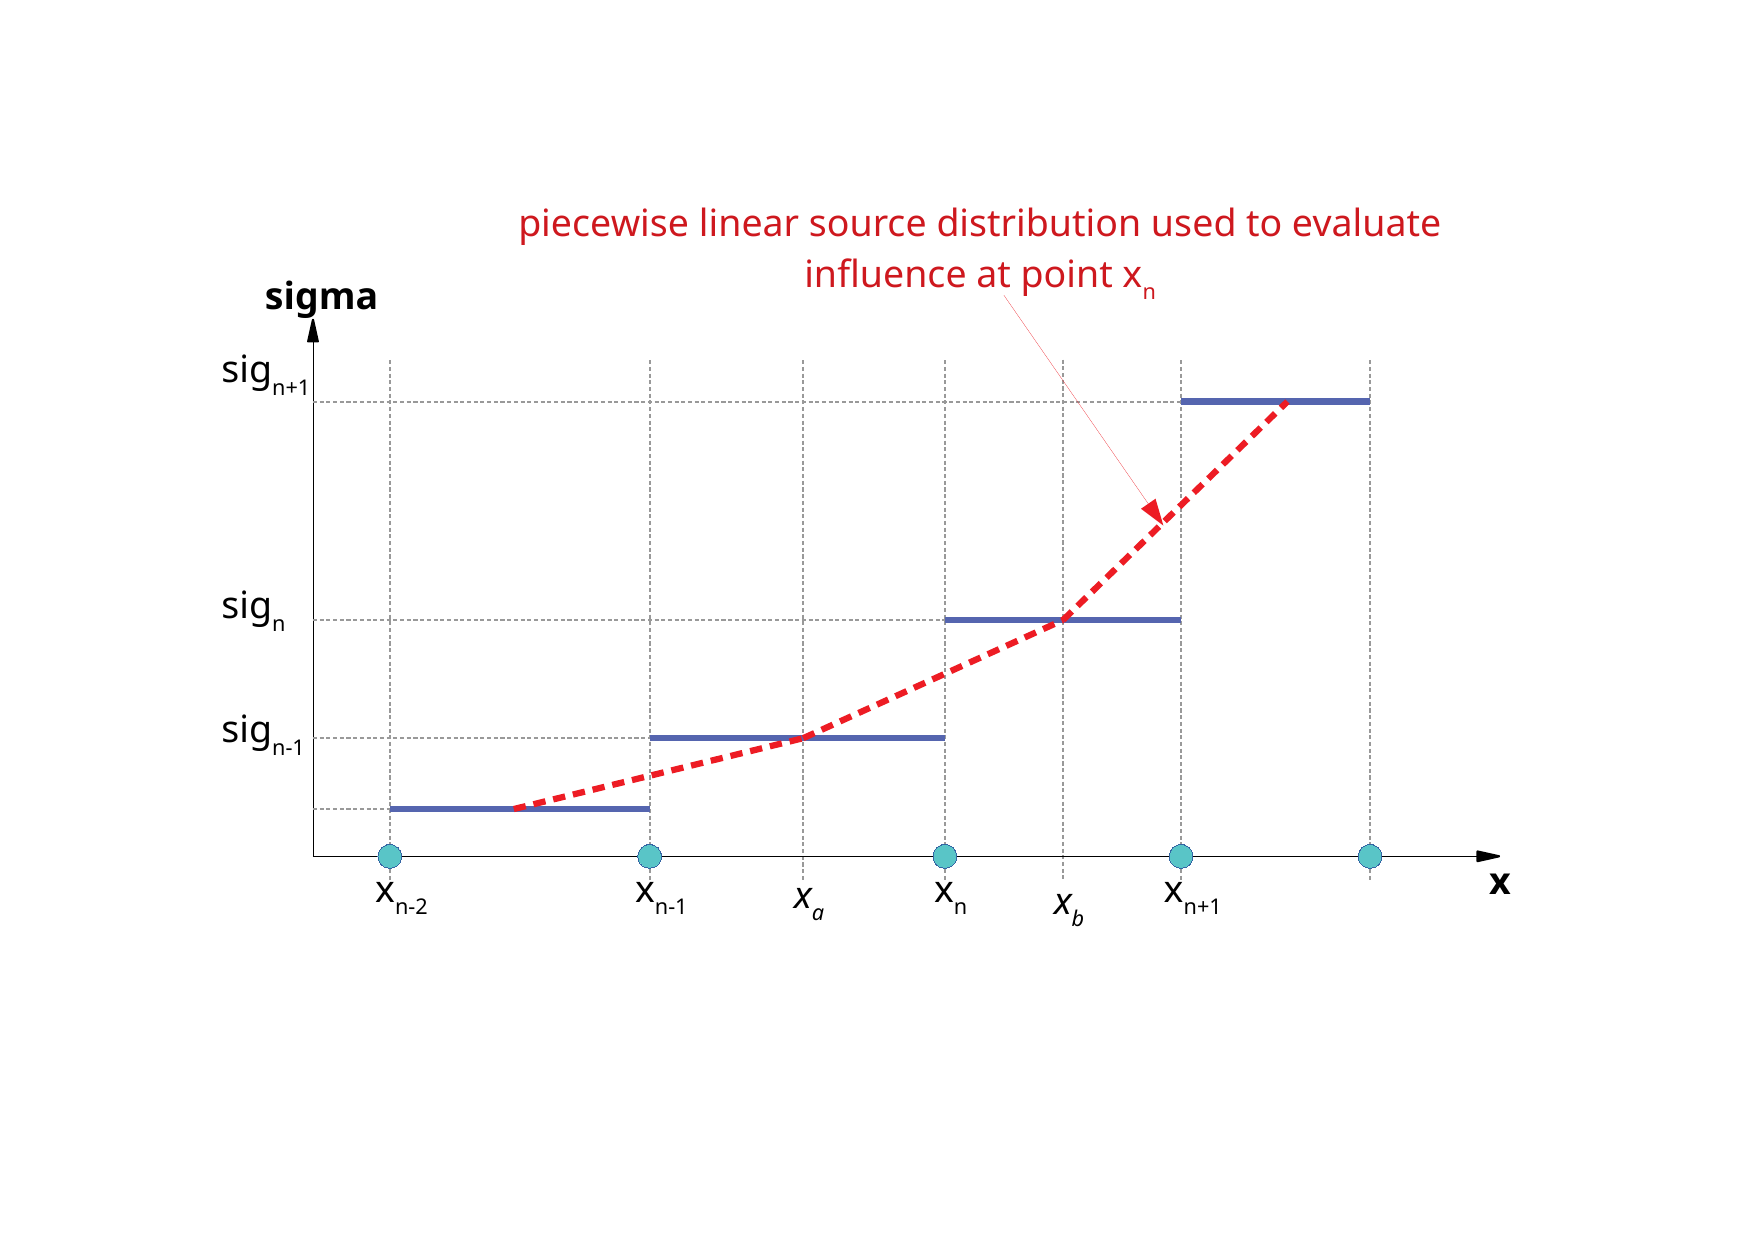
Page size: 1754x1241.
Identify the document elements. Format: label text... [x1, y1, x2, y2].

text_box [1358, 844, 1382, 869]
text_box [377, 844, 402, 856]
text_box sigma [248, 259, 396, 331]
text_box sign+1 [206, 336, 290, 408]
text_box [637, 844, 662, 856]
text_box x [1458, 844, 1542, 916]
text_box xa [767, 862, 851, 934]
text_box xn+1 [1151, 856, 1235, 928]
text_box [1169, 844, 1193, 856]
text_box sign-1 [206, 696, 290, 768]
text_box [933, 844, 957, 856]
text_box xb [1027, 868, 1111, 939]
text_box xn [909, 856, 993, 928]
text_box piecewise linear source distribution used to evaluate influence at point xn [501, 188, 1459, 314]
text_box xn-1 [620, 856, 703, 928]
text_box xn-2 [360, 856, 443, 928]
text_box sign [206, 572, 290, 644]
